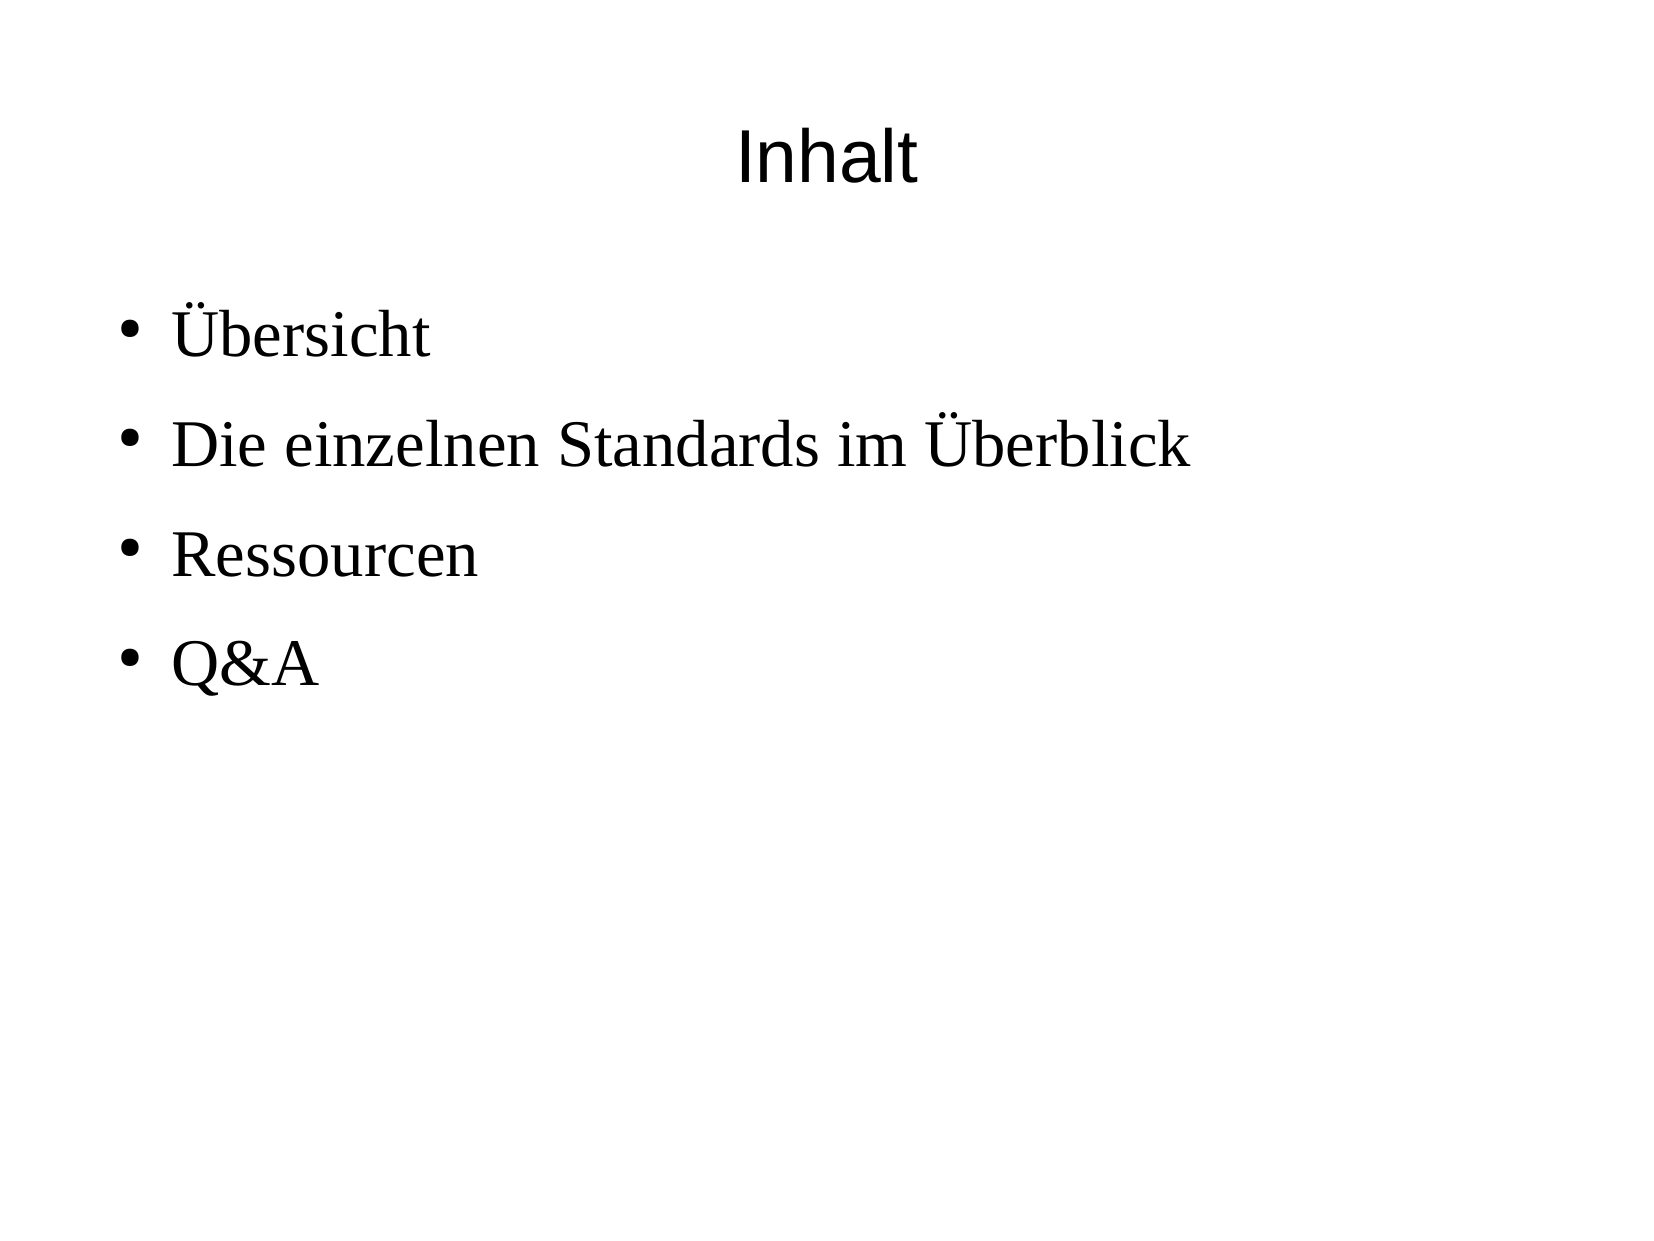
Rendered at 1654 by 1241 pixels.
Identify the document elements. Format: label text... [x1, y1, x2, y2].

list Übersicht Die einzelnen Standards im Überblick Ressourcen Q&A [82, 290, 1571, 1010]
title Inhalt [82, 49, 1571, 257]
